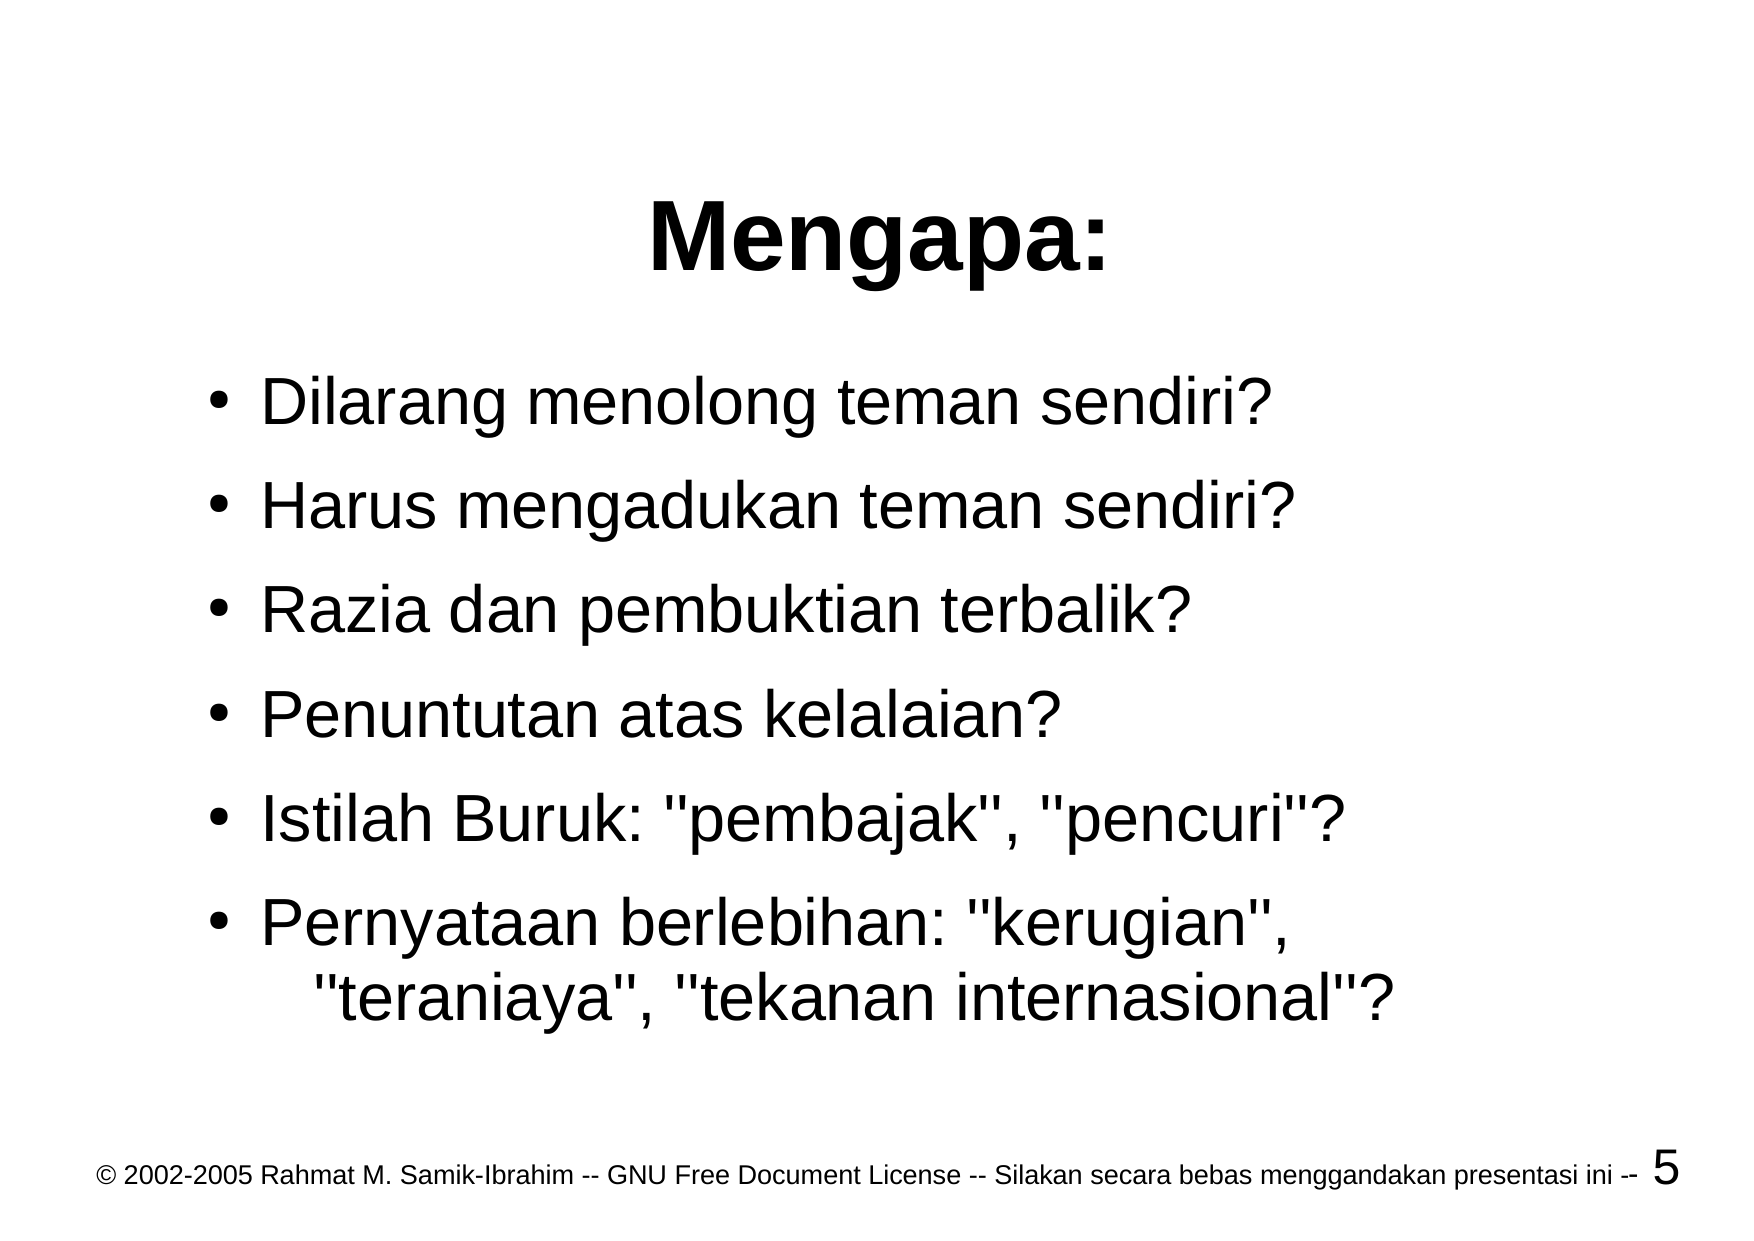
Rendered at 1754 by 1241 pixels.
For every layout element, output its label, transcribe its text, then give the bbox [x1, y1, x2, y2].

title Mengapa: [171, 139, 1589, 332]
list Dilarang menolong teman sendiri? Harus mengadukan teman sendiri? Razia dan pembuktian terbalik? Penuntutan atas kelalaian? Istilah Buruk: ''pembajak'', ''pencuri''? Pernyataan berlebihan: ''kerugian'', ''teraniaya'', ''tekanan internasional''? [171, 363, 1589, 1090]
